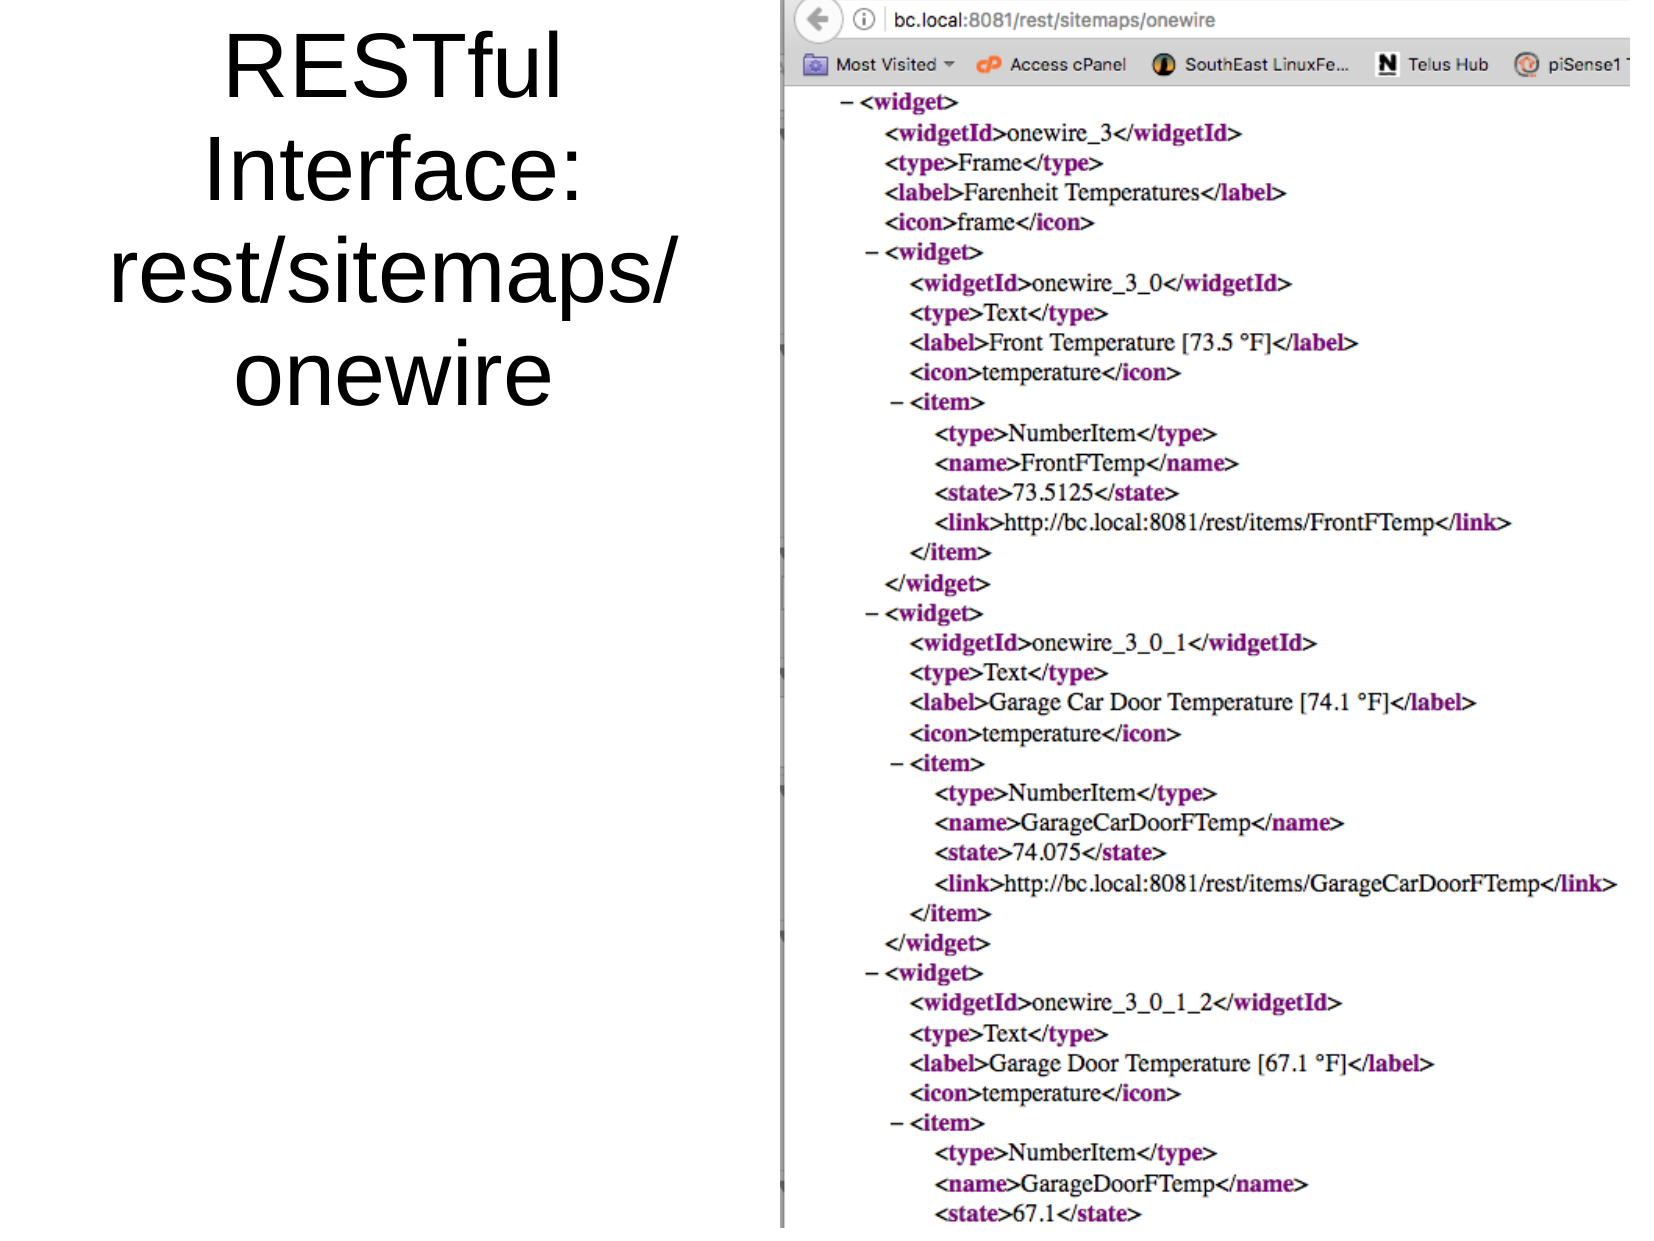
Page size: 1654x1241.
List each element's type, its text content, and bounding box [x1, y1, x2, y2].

picture [780, 0, 1630, 1229]
title RESTful Interface: rest/sitemaps/onewire [82, 14, 706, 425]
